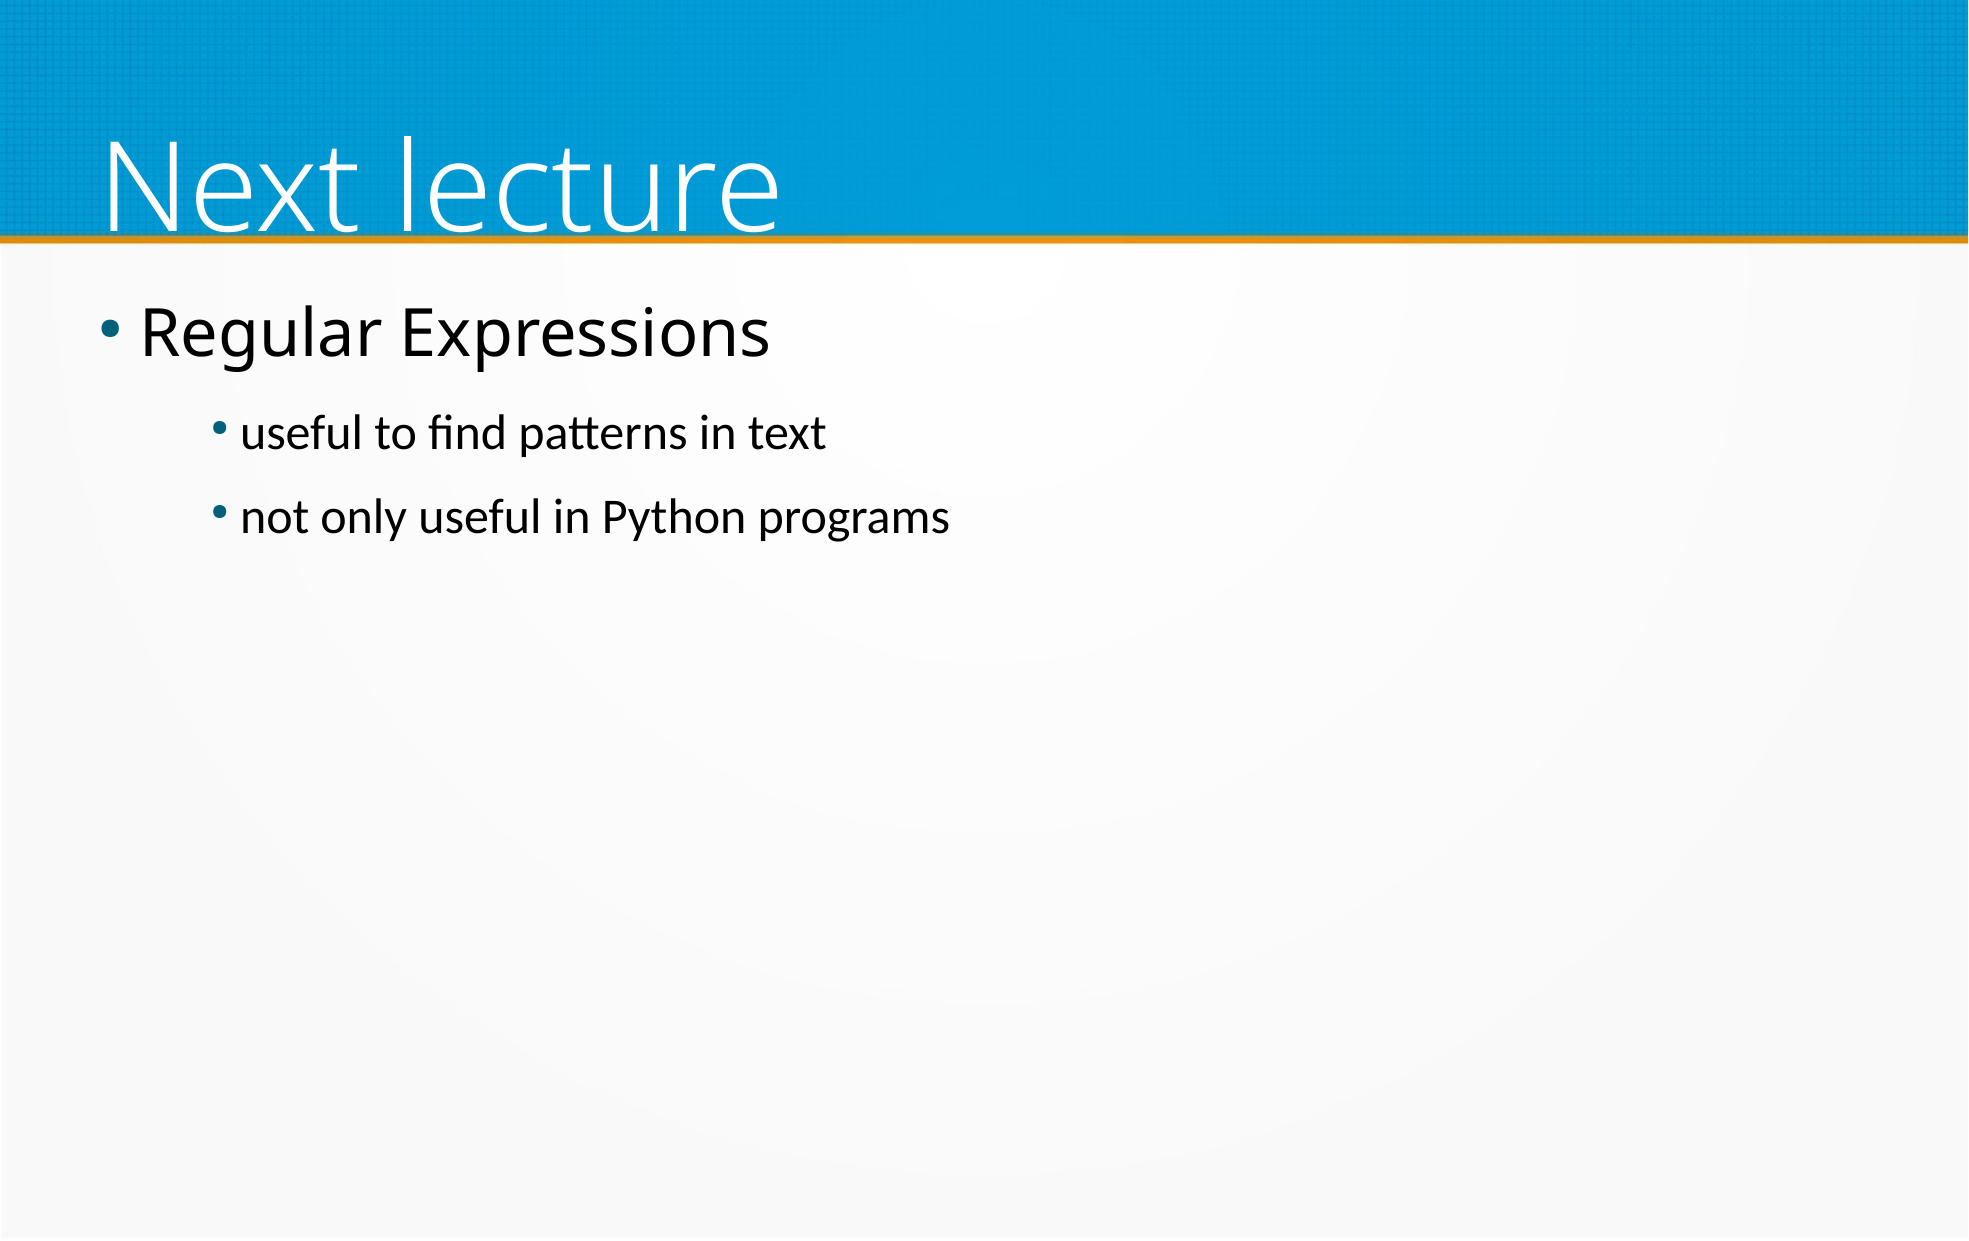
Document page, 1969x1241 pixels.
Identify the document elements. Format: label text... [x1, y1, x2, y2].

picture [0, 233, 1969, 1241]
list Regular Expressions useful to find patterns in text not only useful in Python programs [98, 290, 1870, 1010]
title Next lecture [98, 49, 1870, 257]
